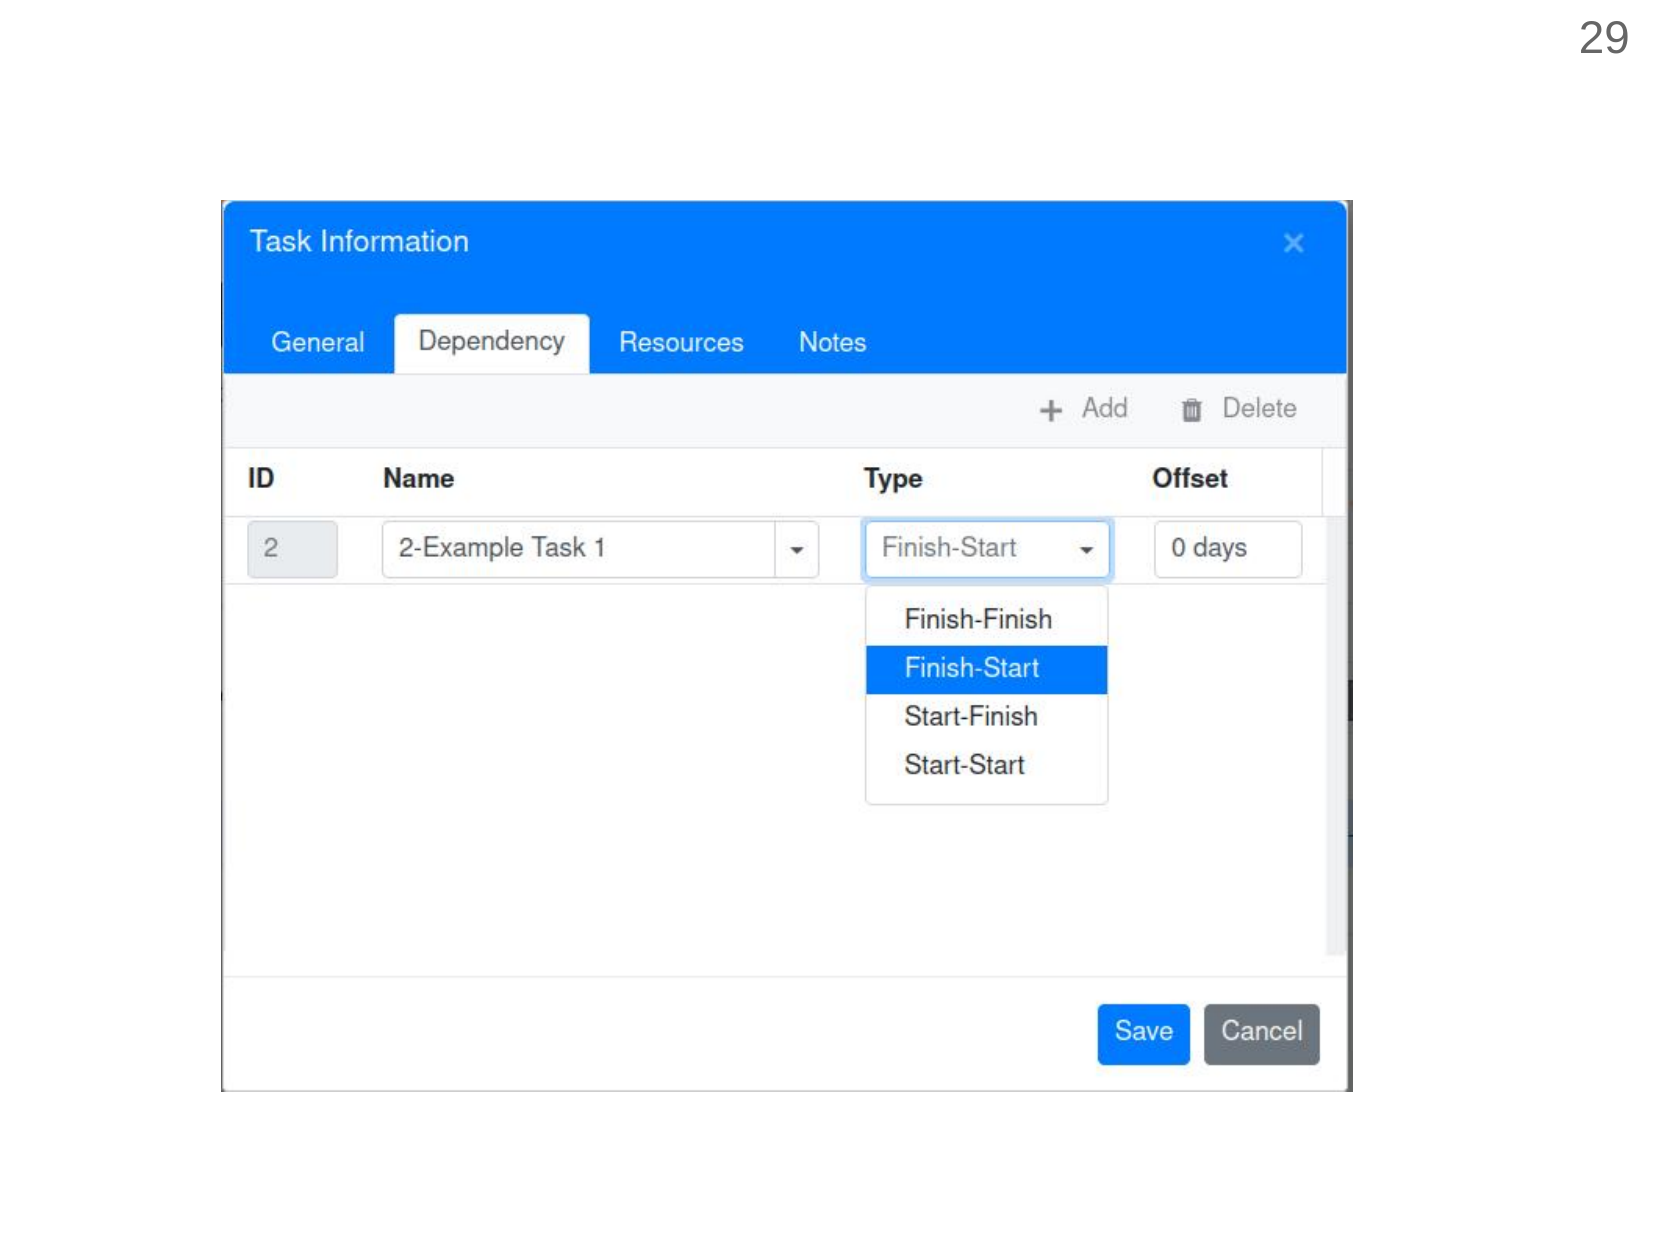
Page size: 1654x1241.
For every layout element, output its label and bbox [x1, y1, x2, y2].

picture [221, 200, 1353, 1092]
